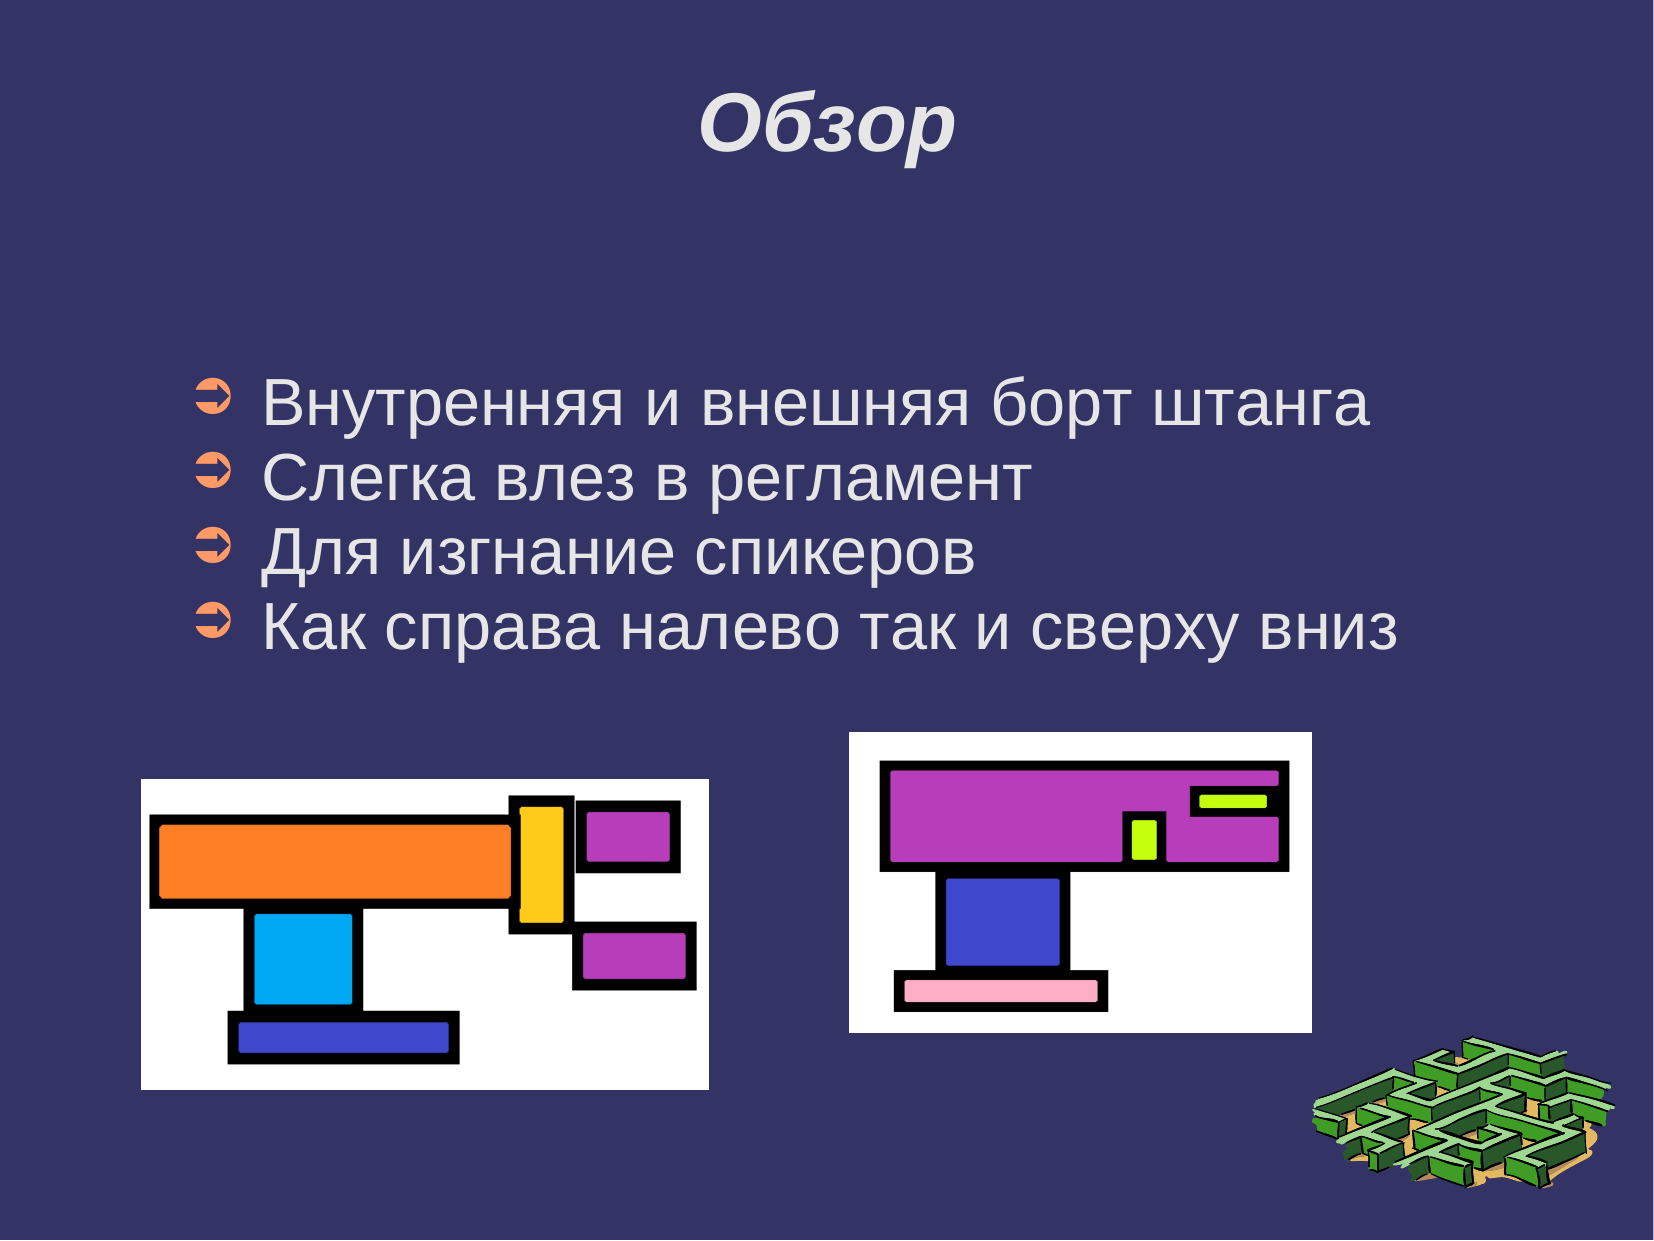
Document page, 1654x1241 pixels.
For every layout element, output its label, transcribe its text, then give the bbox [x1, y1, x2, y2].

picture [141, 779, 709, 1090]
title Обзор [121, 19, 1534, 227]
picture [849, 732, 1312, 1033]
list Внутренняя и внешняя борт штанга Слегка влез в регламент Для изгнание спикеров Как справа налево так и сверху вниз [178, 364, 1570, 1147]
